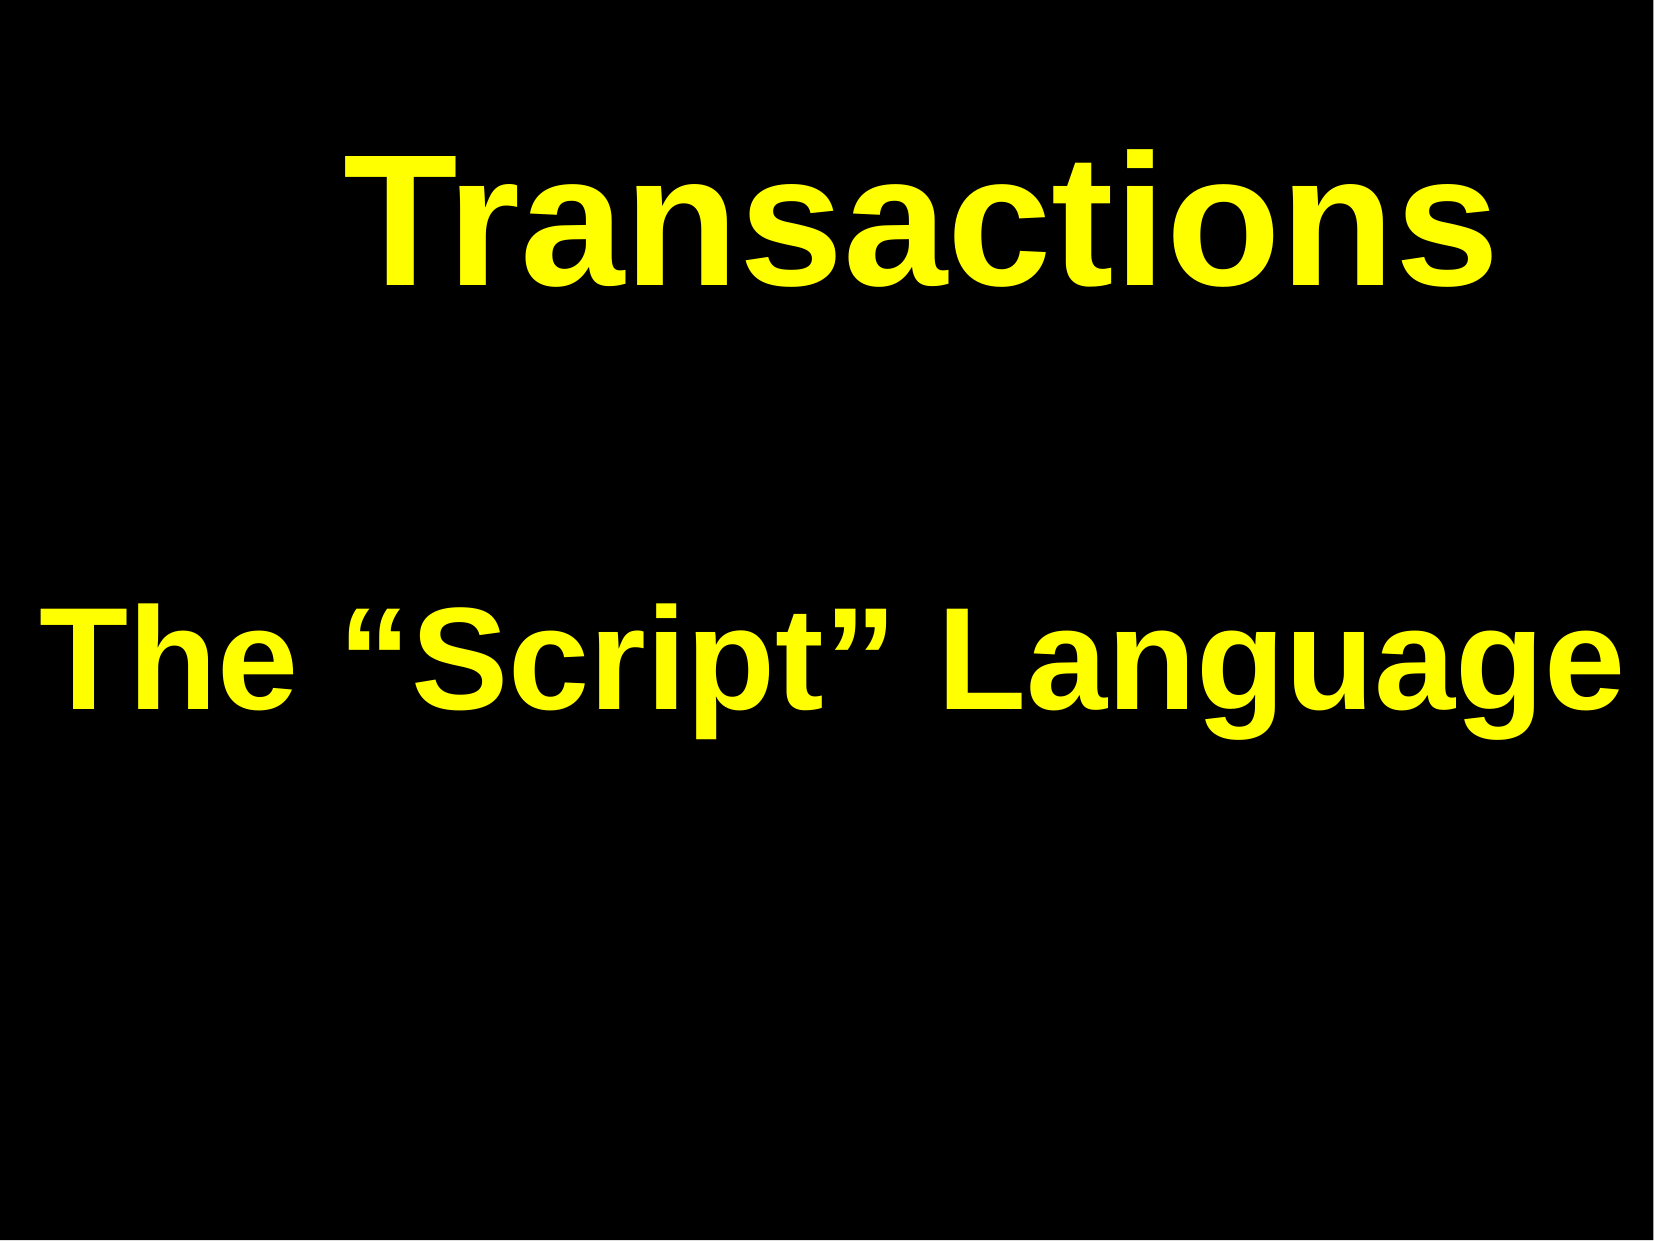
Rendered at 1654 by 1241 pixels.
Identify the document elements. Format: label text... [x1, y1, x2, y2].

text_box Transactions [328, 123, 1349, 319]
text_box [0, 0, 1654, 1241]
text_box The “Script” Language [322, 561, 1343, 757]
